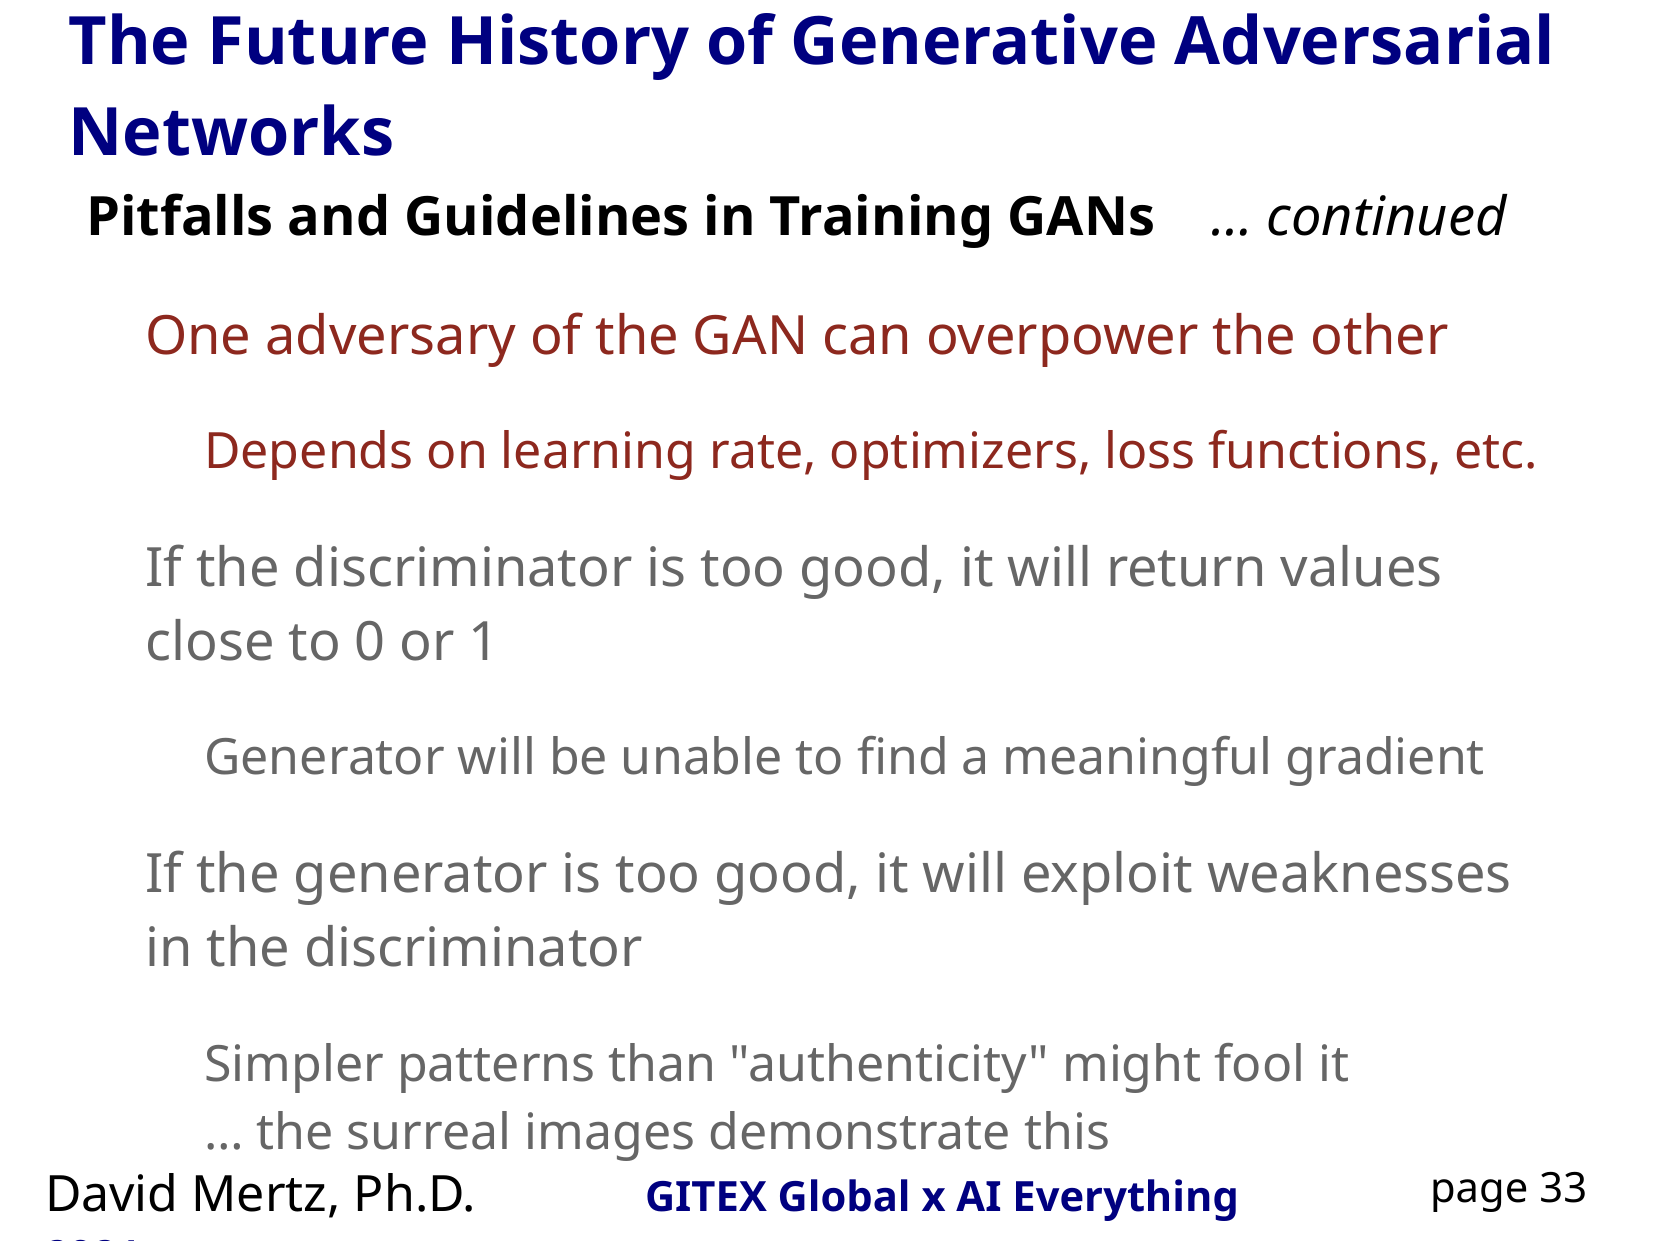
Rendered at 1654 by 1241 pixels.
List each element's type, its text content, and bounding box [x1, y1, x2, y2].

list Pitfalls and Guidelines in Training GANs … continued One adversary of the GAN can overpower the other Depends on learning rate, optimizers, loss functions, etc. If the discriminator is too good, it will return values close to 0 or 1 Generator will be unable to find a meaningful gradient If the generator is too good, it will exploit weaknesses in the discriminator Simpler patterns than "authenticity" might fool it … the surreal images demonstrate this [86, 177, 1555, 1080]
